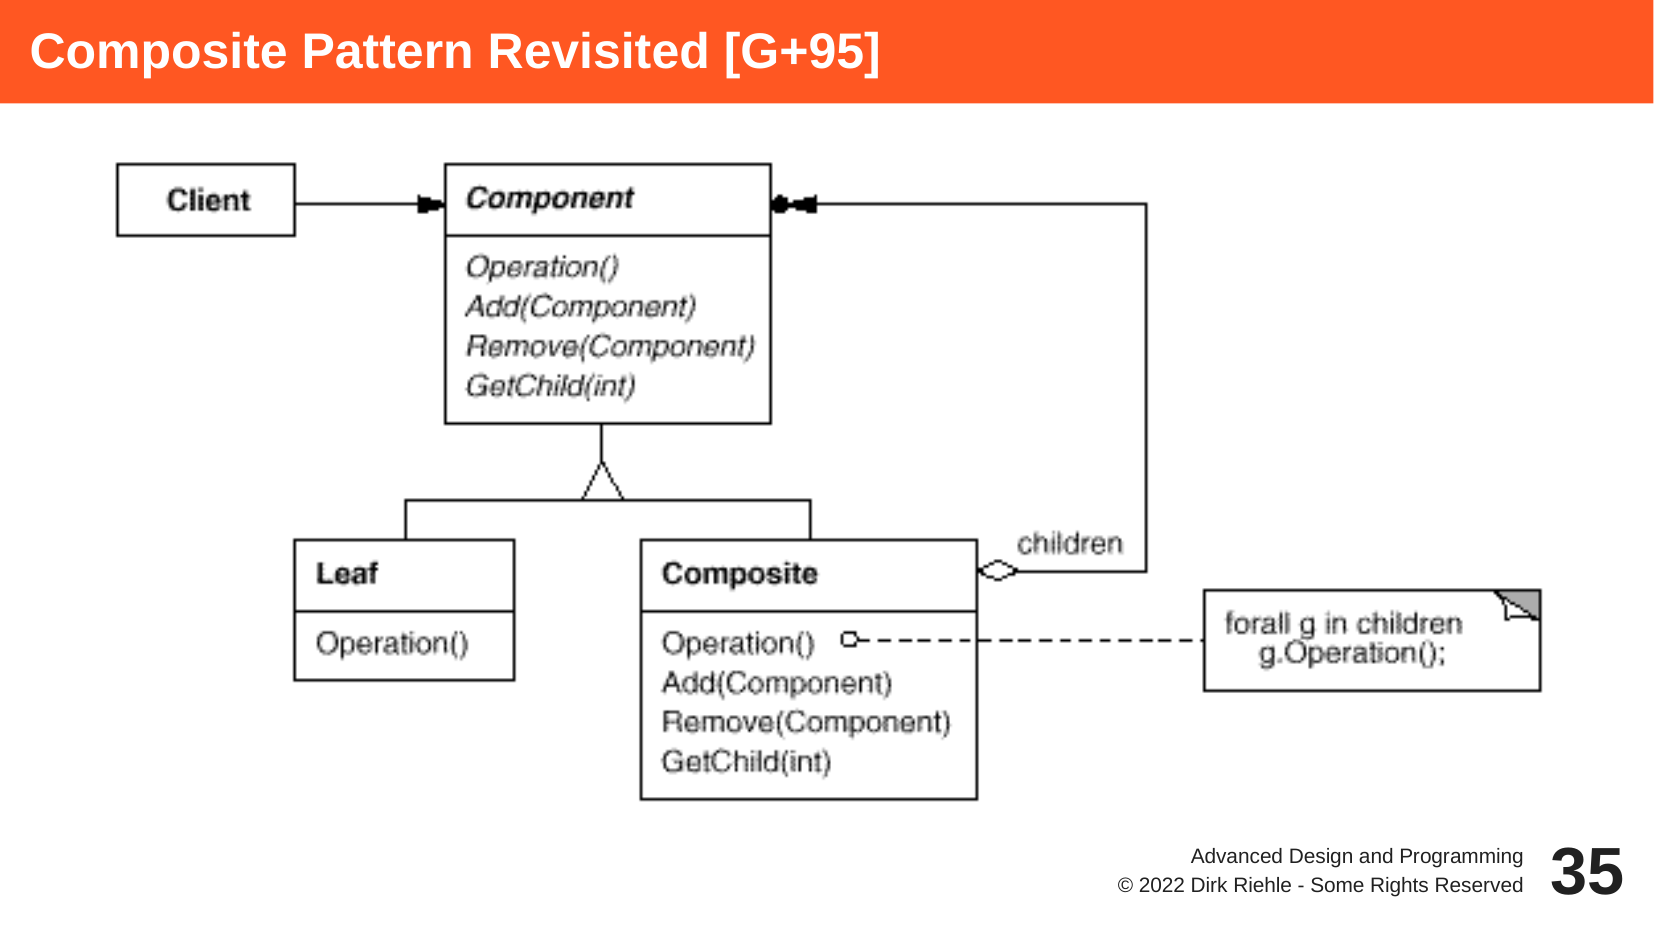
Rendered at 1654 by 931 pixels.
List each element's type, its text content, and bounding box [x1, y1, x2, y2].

picture [72, 132, 1582, 813]
title Composite Pattern Revisited [G+95] [0, 0, 1654, 104]
